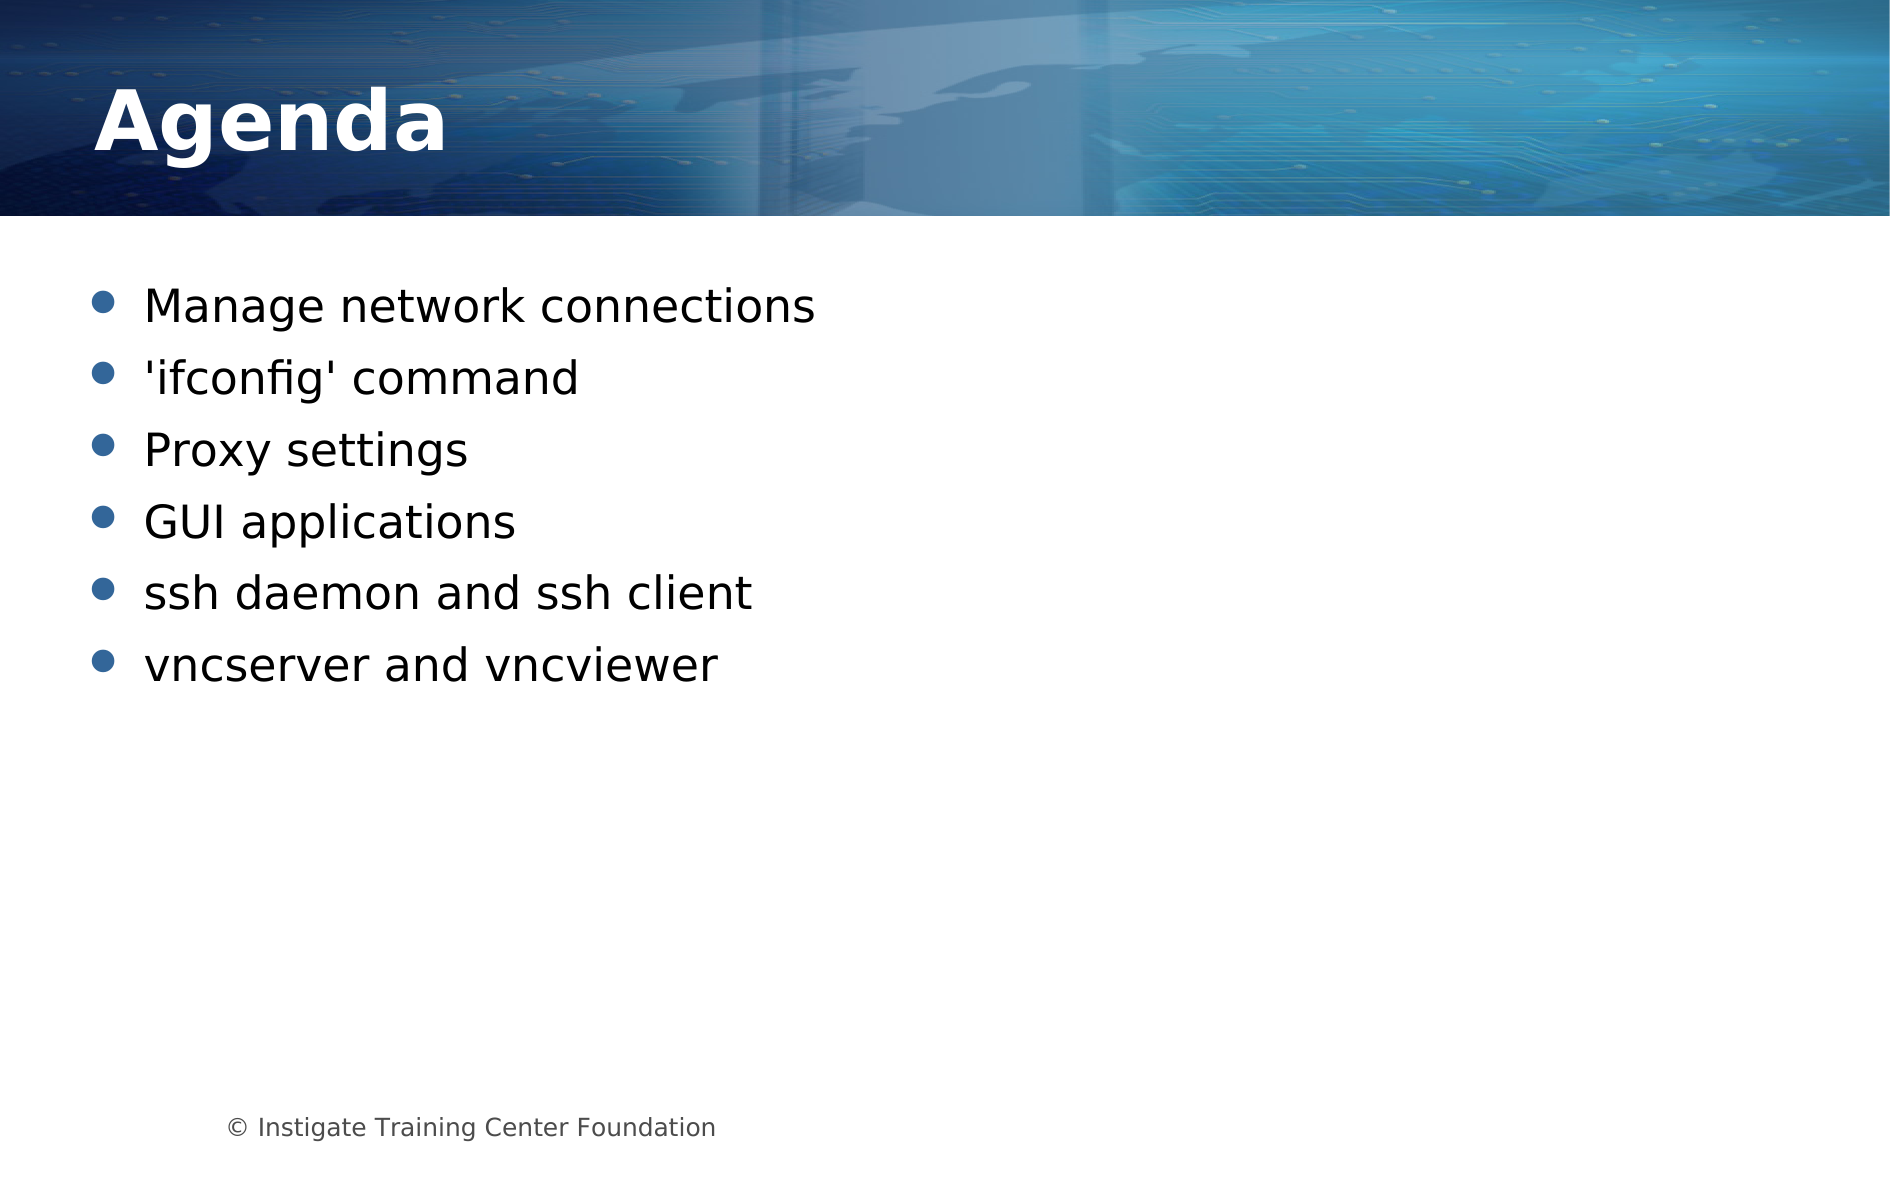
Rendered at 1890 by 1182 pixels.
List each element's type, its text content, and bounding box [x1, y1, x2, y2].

list Manage network connections 'ifconfig' command Proxy settings GUI applications ssh daemon and ssh client vncserver and vncviewer [88, 280, 1838, 1106]
picture [0, 0, 1890, 216]
title Agenda [94, 47, 1793, 217]
